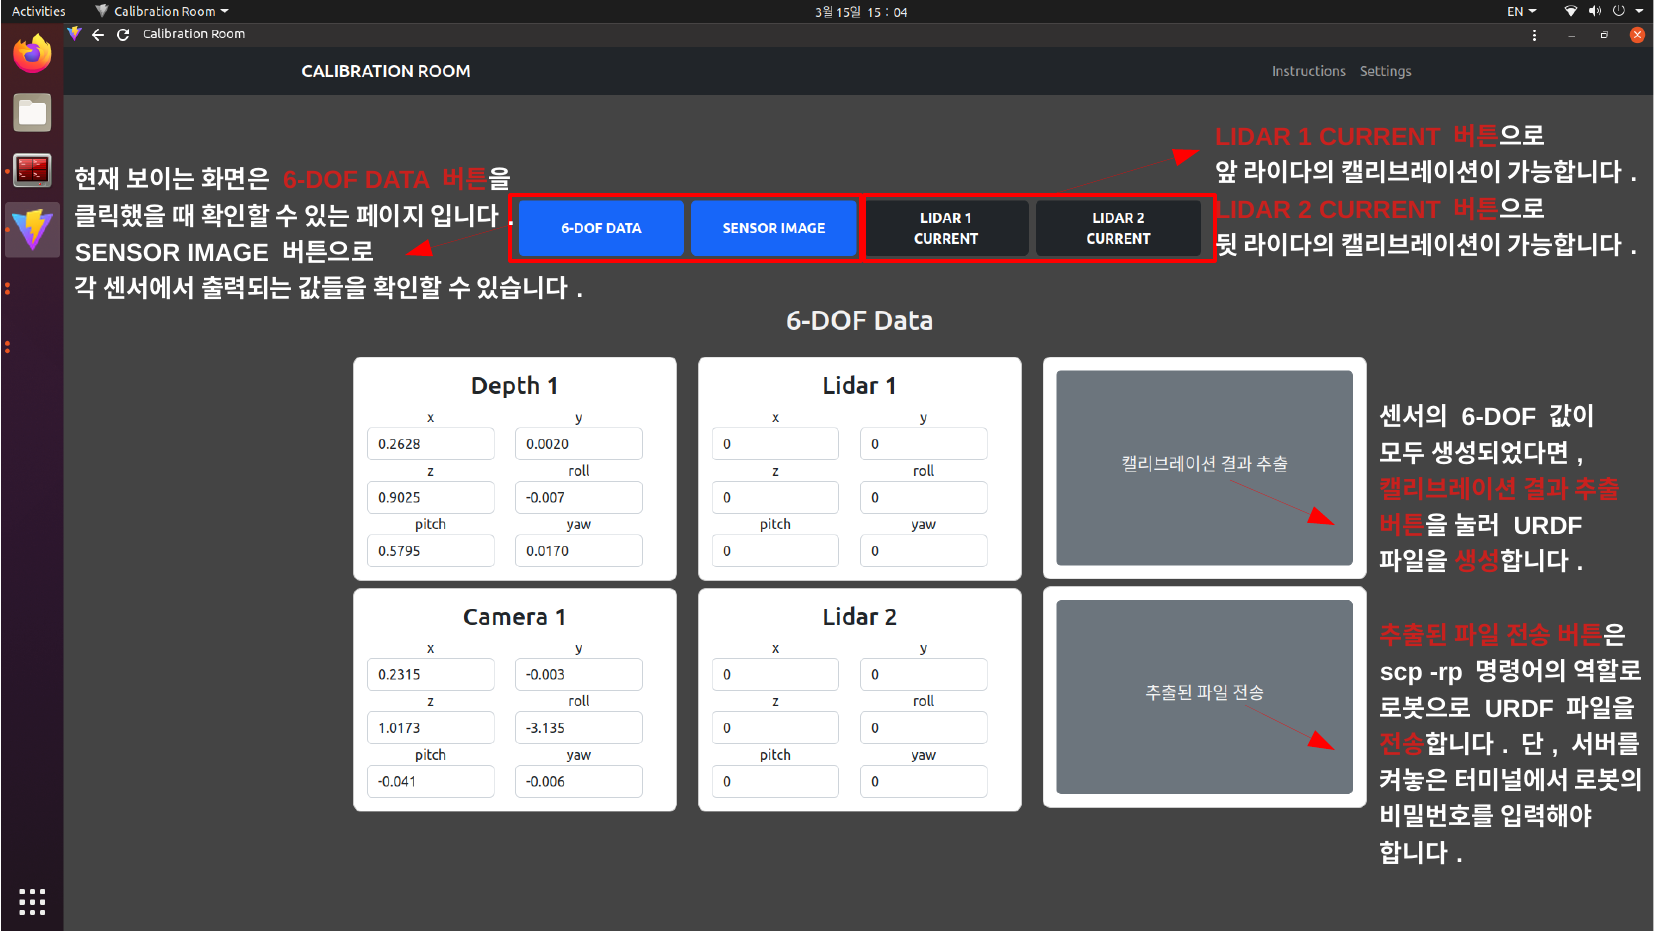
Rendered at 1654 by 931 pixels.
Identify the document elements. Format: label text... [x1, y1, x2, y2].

text_box LIDAR 1 CURRENT 버튼으로 앞 라이다의 캘리브레이션이 가능합니다. LIDAR 2 CURRENT 버튼으로 뒷 라이다의 캘리브레이션이 가능합니다. [1200, 151, 1636, 227]
picture [1518, 526, 1526, 531]
text_box 현재 보이는 화면은 6-DOF DATA 버튼을 클릭했을 때 확인할 수 있는 페이지 입니다. SENSOR IMAGE 버튼으로 각 센서에서 출력되는 값들을 확인할 수 있습니다. [60, 195, 586, 271]
picture [1, 0, 1654, 931]
picture [1431, 700, 1442, 705]
picture [1554, 526, 1562, 531]
text_box 추출된 파일 전송 버튼은 scp -rp 명령어의 역할로 로봇으로 URDF 파일을 전송합니다. 단, 서버를 켜놓은 터미널에서 로봇의 비밀번호를 입력해야 합니다. [1365, 705, 1654, 781]
picture [1386, 445, 1395, 450]
text_box 센서의 6-DOF 값이 모두 생성되었다면, 캘리브레이션 결과 추출 버튼을 눌러 URDF 파일을 생성합니다. [1365, 450, 1654, 526]
